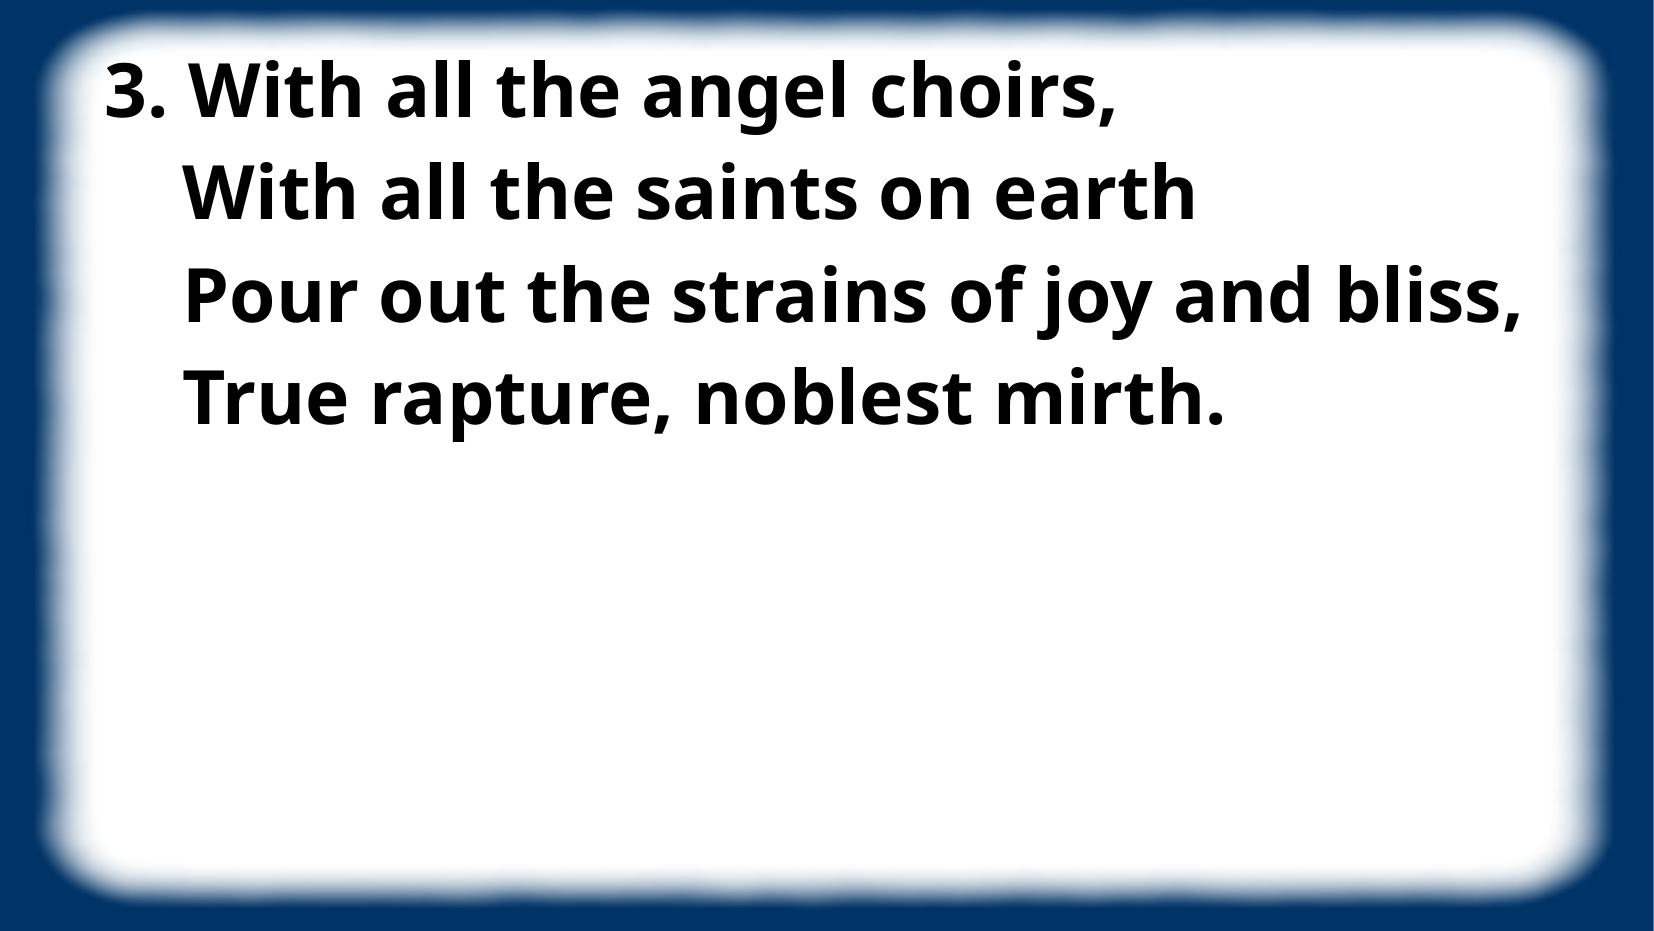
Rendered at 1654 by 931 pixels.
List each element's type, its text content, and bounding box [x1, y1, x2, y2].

text_box 3. With all the angel choirs, With all the saints on earth Pour out the strains of joy and bliss, True rapture, noblest mirth. [90, 30, 1561, 445]
picture [0, 0, 1654, 931]
